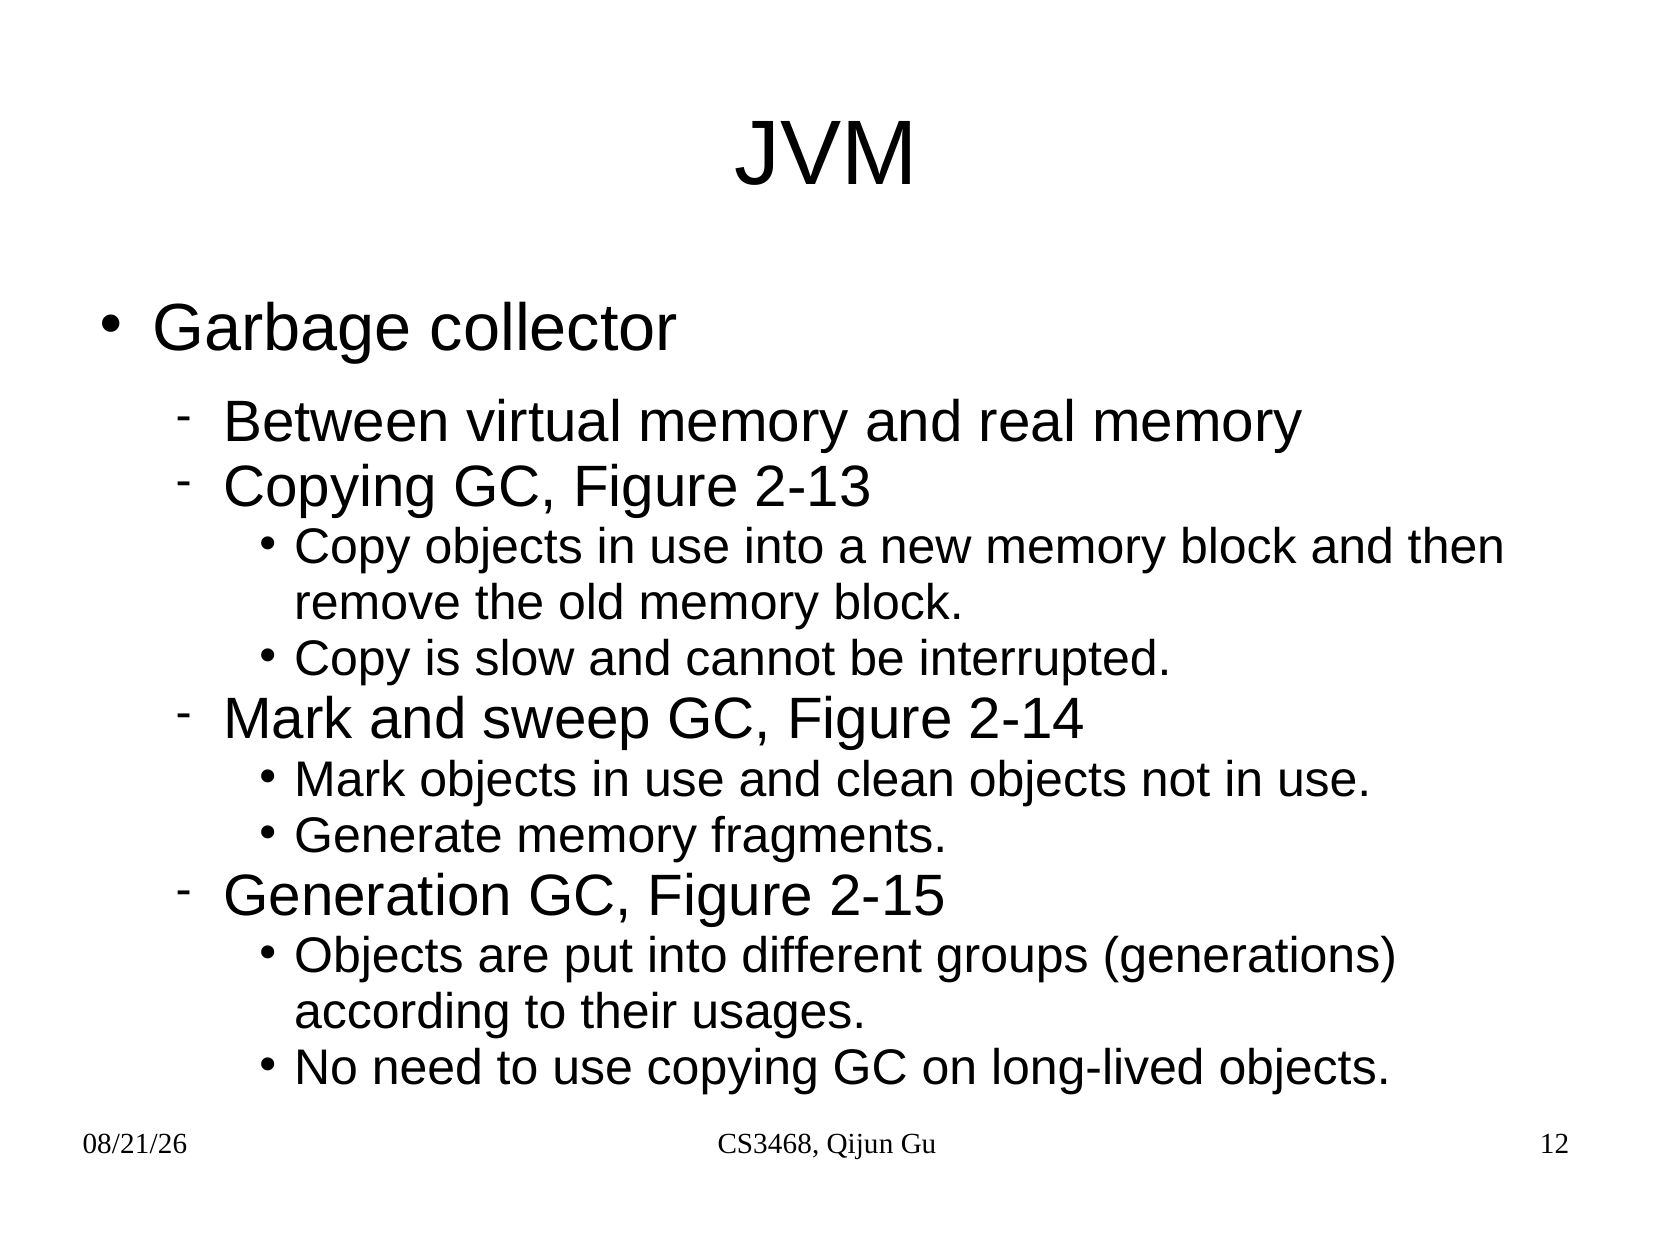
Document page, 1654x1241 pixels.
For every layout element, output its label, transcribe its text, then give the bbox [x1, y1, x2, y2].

title JVM [82, 56, 1570, 249]
list Garbage collector Between virtual memory and real memory Copying GC, Figure 2-13 Copy objects in use into a new memory block and then remove the old memory block. Copy is slow and cannot be interrupted. Mark and sweep GC, Figure 2-14 Mark objects in use and clean objects not in use. Generate memory fragments. Generation GC, Figure 2-15 Objects are put into different groups (generations) according to their usages. No need to use copying GC on long-lived objects. [82, 290, 1570, 1095]
